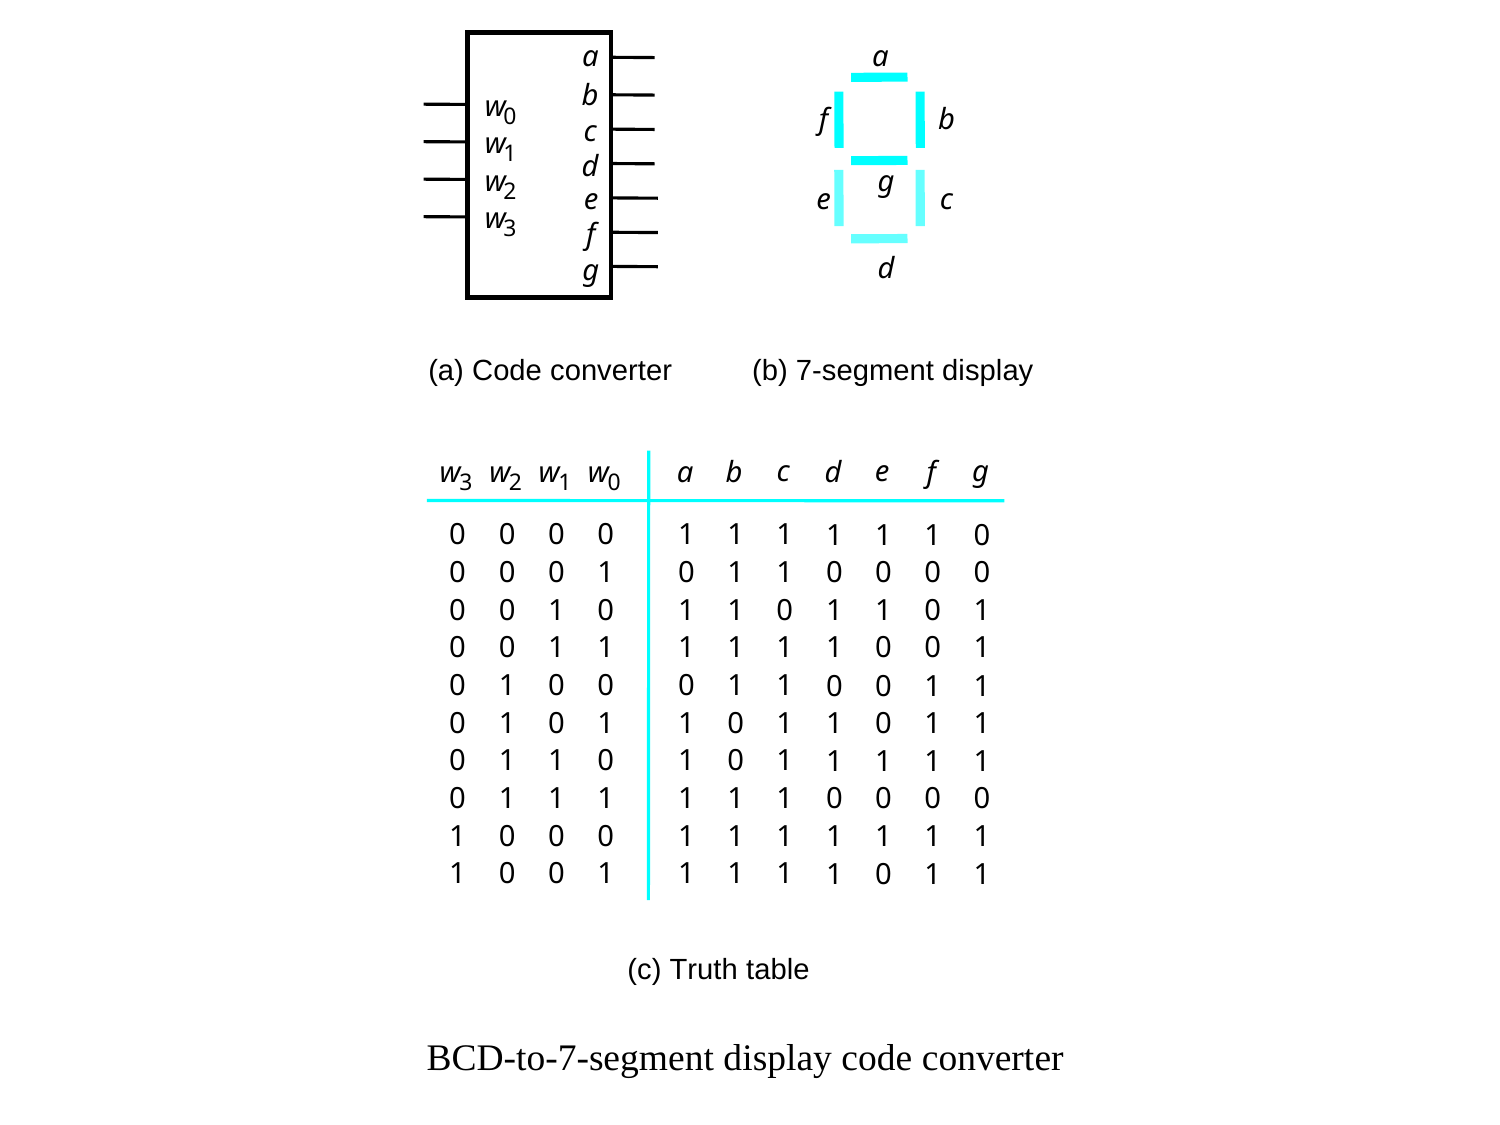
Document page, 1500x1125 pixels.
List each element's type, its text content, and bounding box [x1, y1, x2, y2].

text_box 0 [449, 628, 474, 664]
text_box 1 [826, 591, 851, 627]
text_box 3 [503, 213, 523, 242]
text_box 0 [449, 515, 474, 551]
text_box 1 [776, 553, 801, 589]
text_box 0 [875, 779, 900, 815]
text_box g [881, 177, 889, 189]
text_box 1 [875, 817, 900, 853]
text_box 0 [548, 854, 573, 890]
text_box 0 [449, 704, 474, 740]
text_box 1 [826, 704, 851, 740]
text_box w [489, 453, 519, 489]
text_box 1 [498, 666, 524, 702]
text_box 1 [727, 666, 752, 702]
text_box 0 [449, 779, 474, 815]
text_box f [818, 100, 836, 136]
text_box c [940, 180, 961, 216]
text_box 0 [973, 779, 999, 815]
text_box (c) Truth table [627, 950, 819, 986]
text_box 1 [597, 779, 622, 815]
text_box 1 [924, 742, 949, 778]
text_box c [583, 111, 605, 147]
text_box 1 [776, 515, 801, 551]
text_box 1 [449, 854, 474, 890]
text_box 0 [875, 704, 900, 740]
text_box 0 [924, 553, 949, 589]
text_box e [583, 180, 606, 216]
text_box 0 [973, 516, 999, 552]
text_box 1 [558, 467, 578, 496]
text_box 1 [973, 666, 999, 702]
text_box 0 [924, 779, 949, 815]
text_box 0 [498, 854, 524, 890]
text_box 0 [875, 628, 900, 664]
text_box 1 [776, 666, 801, 702]
text_box w [588, 453, 617, 489]
text_box 0 [597, 515, 622, 551]
text_box 0 [506, 109, 513, 122]
text_box 3 [459, 467, 479, 495]
text_box w [439, 453, 469, 489]
text_box b [725, 453, 751, 489]
text_box 0 [597, 817, 622, 853]
text_box 0 [548, 704, 573, 740]
text_box 0 [826, 779, 851, 815]
text_box 0 [449, 741, 474, 777]
text_box 1 [498, 779, 524, 815]
text_box 1 [973, 817, 999, 853]
text_box (a) Code converter [428, 350, 673, 386]
text_box 0 [548, 515, 573, 551]
text_box 1 [597, 854, 622, 890]
text_box 0 [875, 666, 900, 702]
text_box 1 [498, 704, 524, 740]
text_box 1 [727, 553, 752, 589]
text_box 0 [826, 553, 851, 589]
text_box 0 [449, 553, 474, 589]
text_box 0 [875, 553, 900, 589]
text_box 1 [548, 590, 573, 626]
text_box 1 [678, 515, 703, 551]
text_box e [816, 180, 839, 216]
text_box 0 [548, 553, 573, 589]
text_box 1 [973, 628, 999, 664]
text_box g [582, 251, 607, 287]
text_box 1 [776, 779, 801, 815]
text_box 1 [678, 628, 703, 664]
text_box 0 [449, 590, 474, 626]
text_box 0 [727, 741, 752, 777]
text_box 0 [498, 515, 524, 551]
text_box a [676, 453, 701, 489]
text_box 1 [776, 628, 801, 664]
text_box 1 [548, 628, 573, 664]
text_box 1 [924, 666, 949, 702]
text_box 1 [973, 742, 999, 778]
text_box 1 [597, 628, 622, 664]
text_box 0 [503, 101, 523, 130]
text_box a [872, 37, 897, 73]
text_box 2 [509, 475, 517, 488]
text_box 1 [678, 704, 703, 740]
text_box 1 [503, 138, 523, 167]
text_box e [874, 452, 897, 488]
text_box 1 [924, 817, 949, 853]
text_box BCD-to-7-segment display code converter [154, 1025, 1337, 1101]
text_box 1 [678, 590, 703, 626]
text_box w [484, 199, 514, 235]
text_box 1 [875, 742, 900, 778]
text_box 1 [776, 704, 801, 740]
text_box 0 [498, 553, 524, 589]
text_box 1 [776, 854, 801, 890]
text_box 0 [498, 590, 524, 626]
text_box 1 [973, 855, 999, 891]
text_box b [581, 76, 607, 112]
text_box 1 [727, 628, 752, 664]
text_box 1 [924, 855, 949, 891]
text_box 1 [776, 816, 801, 852]
text_box 0 [449, 666, 474, 702]
text_box 1 [727, 590, 752, 626]
text_box a [582, 37, 607, 73]
text_box 1 [826, 628, 851, 664]
text_box 0 [597, 741, 622, 777]
text_box w [538, 453, 568, 489]
text_box w [484, 161, 514, 197]
text_box 1 [727, 779, 752, 815]
text_box d [581, 147, 607, 183]
text_box 1 [548, 741, 573, 777]
text_box g [971, 452, 997, 488]
text_box 0 [826, 666, 851, 702]
text_box 1 [597, 704, 622, 740]
text_box 2 [503, 176, 523, 204]
text_box 0 [498, 628, 524, 664]
text_box c [776, 452, 798, 488]
text_box 1 [826, 516, 851, 552]
text_box 1 [727, 854, 752, 890]
text_box 0 [875, 855, 900, 891]
text_box g [976, 467, 984, 479]
text_box 0 [498, 817, 524, 853]
text_box 0 [727, 704, 752, 740]
text_box w [484, 87, 514, 123]
text_box 1 [449, 817, 474, 853]
text_box 1 [678, 779, 703, 815]
text_box 0 [924, 591, 949, 627]
text_box 0 [776, 590, 801, 626]
text_box 0 [597, 666, 622, 702]
text_box (b) 7-segment display [752, 350, 1043, 386]
text_box b [938, 100, 963, 136]
text_box 1 [727, 816, 752, 852]
text_box 0 [548, 666, 573, 702]
text_box 1 [826, 855, 851, 891]
text_box 1 [597, 553, 622, 589]
text_box 1 [678, 741, 703, 777]
text_box 1 [875, 591, 900, 627]
text_box 1 [776, 741, 801, 777]
text_box 1 [924, 704, 949, 740]
text_box 0 [548, 817, 573, 853]
text_box d [877, 249, 903, 285]
text_box 1 [678, 854, 703, 890]
text_box w [484, 124, 514, 160]
text_box 2 [509, 467, 529, 496]
text_box f [586, 215, 603, 251]
text_box 0 [924, 628, 949, 664]
text_box 1 [826, 817, 851, 853]
text_box f [926, 453, 944, 489]
text_box 0 [973, 553, 999, 589]
text_box 1 [498, 741, 524, 777]
text_box 1 [875, 516, 900, 552]
text_box 0 [597, 590, 622, 626]
text_box 1 [973, 704, 999, 740]
text_box 0 [678, 666, 703, 702]
text_box g [586, 266, 594, 278]
text_box 1 [678, 816, 703, 852]
text_box 1 [924, 516, 949, 552]
text_box 1 [973, 591, 999, 627]
text_box d [824, 453, 850, 489]
text_box 1 [727, 515, 752, 551]
text_box 0 [678, 553, 703, 589]
text_box 1 [548, 779, 573, 815]
text_box 1 [826, 742, 851, 778]
text_box 0 [607, 467, 628, 496]
text_box g [877, 161, 903, 197]
